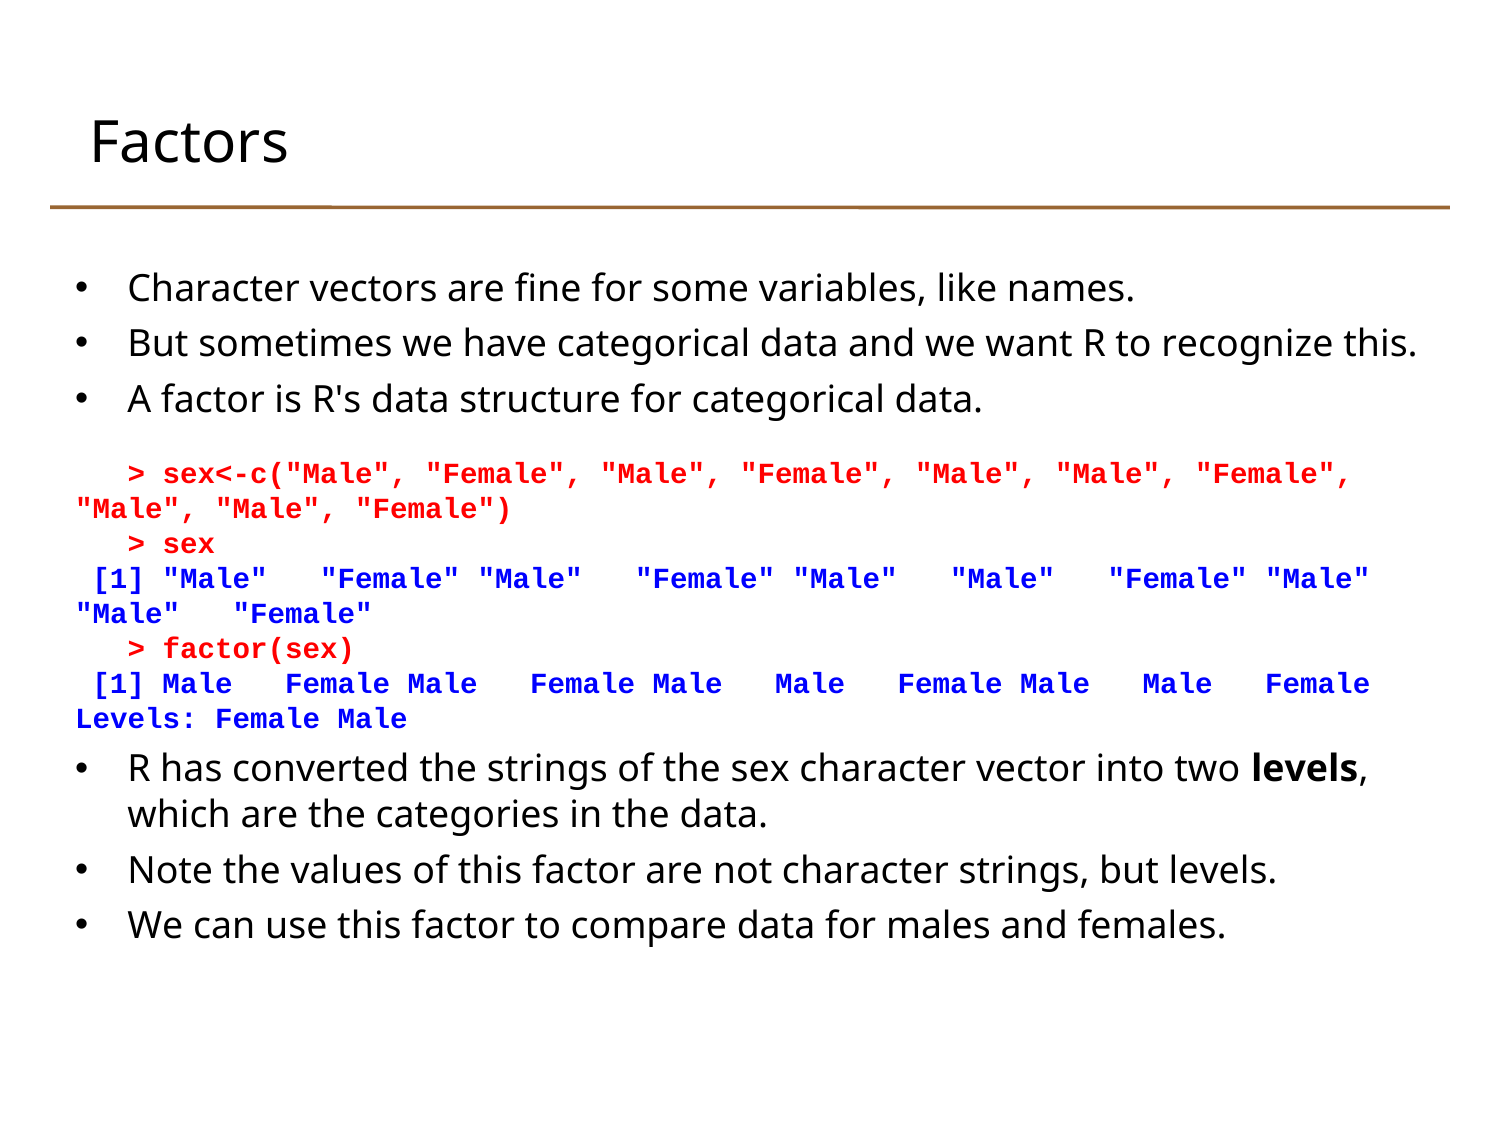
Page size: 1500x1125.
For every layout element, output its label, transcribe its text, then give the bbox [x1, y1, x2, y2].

text_box Factors [75, 44, 1425, 233]
text_box Character vectors are fine for some variables, like names. But sometimes we have categorical data and we want R to recognize this. A factor is R's data structure for categorical data. > sex<-c("Male", "Female", "Male", "Female", "Male", "Male", "Female", "Male", "Male", "Female") > sex [1] "Male" "Female" "Male" "Female" "Male" "Male" "Female" "Male" "Male" "Female" > factor(sex) [1] Male Female Male Female Male Male Female Male Male Female Levels: Female Male R has converted the strings of the sex character vector into two levels, which are the categories in the data. Note the values of this factor are not character strings, but levels. We can use this factor to compare data for males and females. [75, 263, 1425, 1006]
